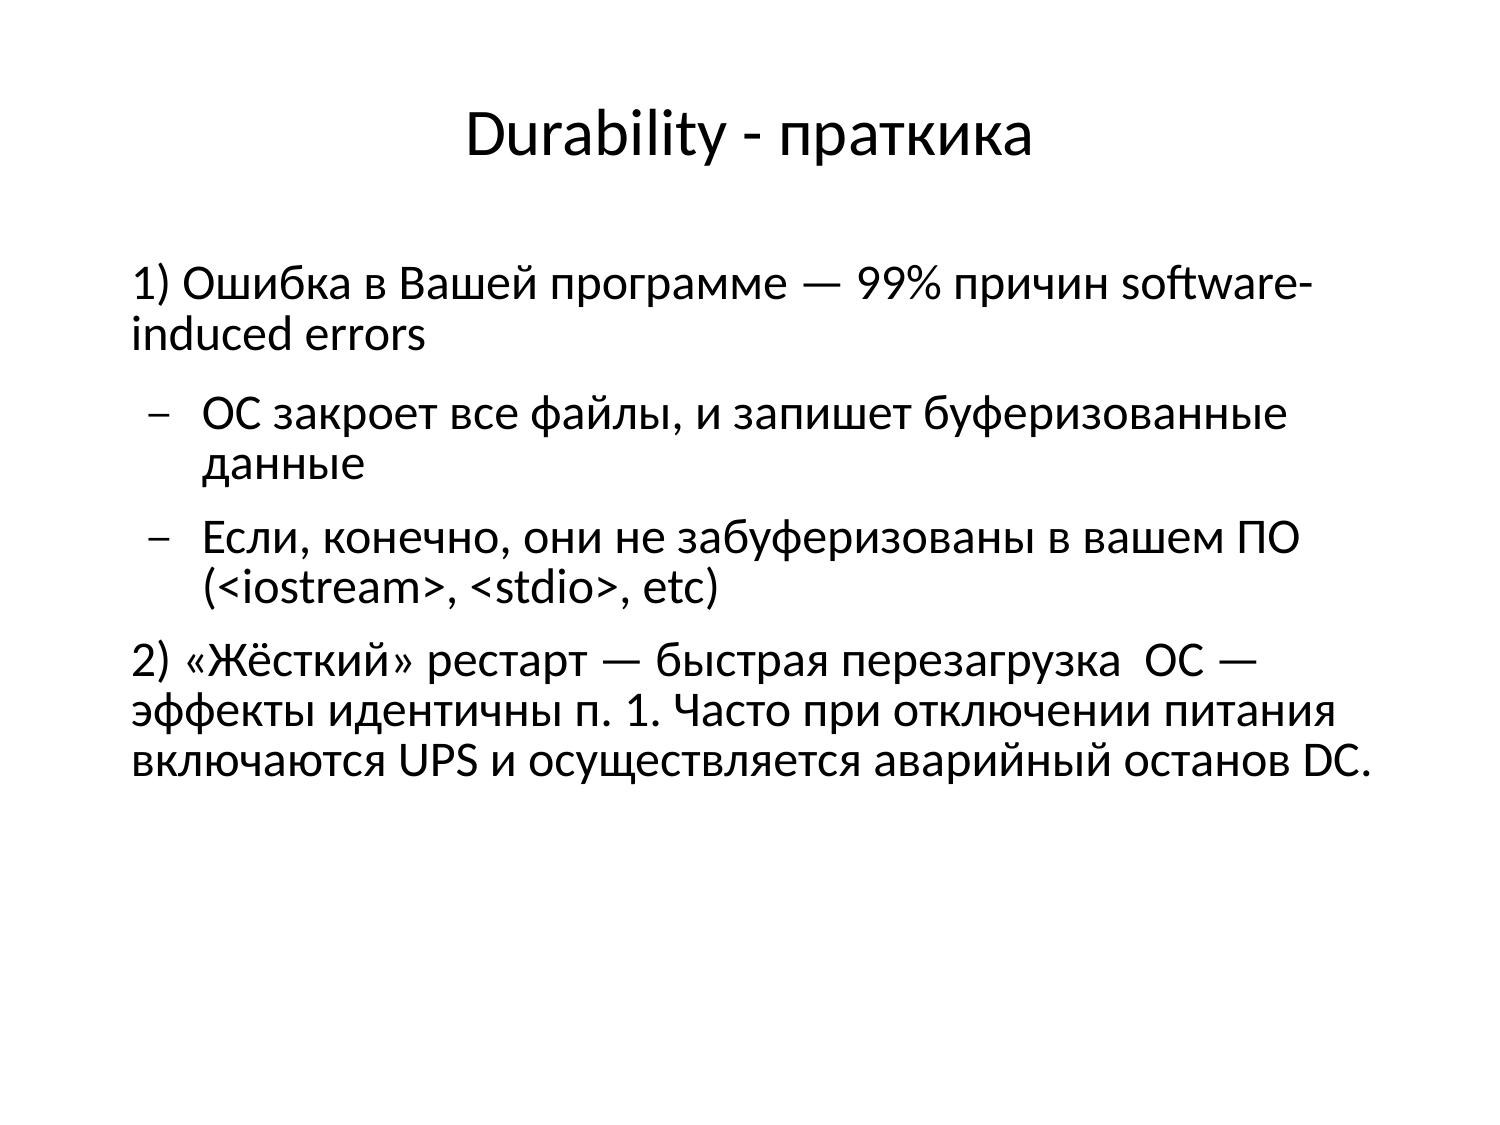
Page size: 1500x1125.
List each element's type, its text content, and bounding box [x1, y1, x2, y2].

title Durability - праткика [75, 45, 1425, 233]
list 1) Ошибка в Вашей программе — 99% причин software-induced errors ОС закроет все файлы, и запишет буферизованные данные Если, конечно, они не забуферизованы в вашем ПО (<iostream>, <stdio>, etc) 2) «Жёсткий» рестарт — быстрая перезагрузка ОС — эффекты идентичны п. 1. Часто при отключении питания включаются UPS и осуществляется аварийный останов DC. [60, 262, 1411, 1005]
